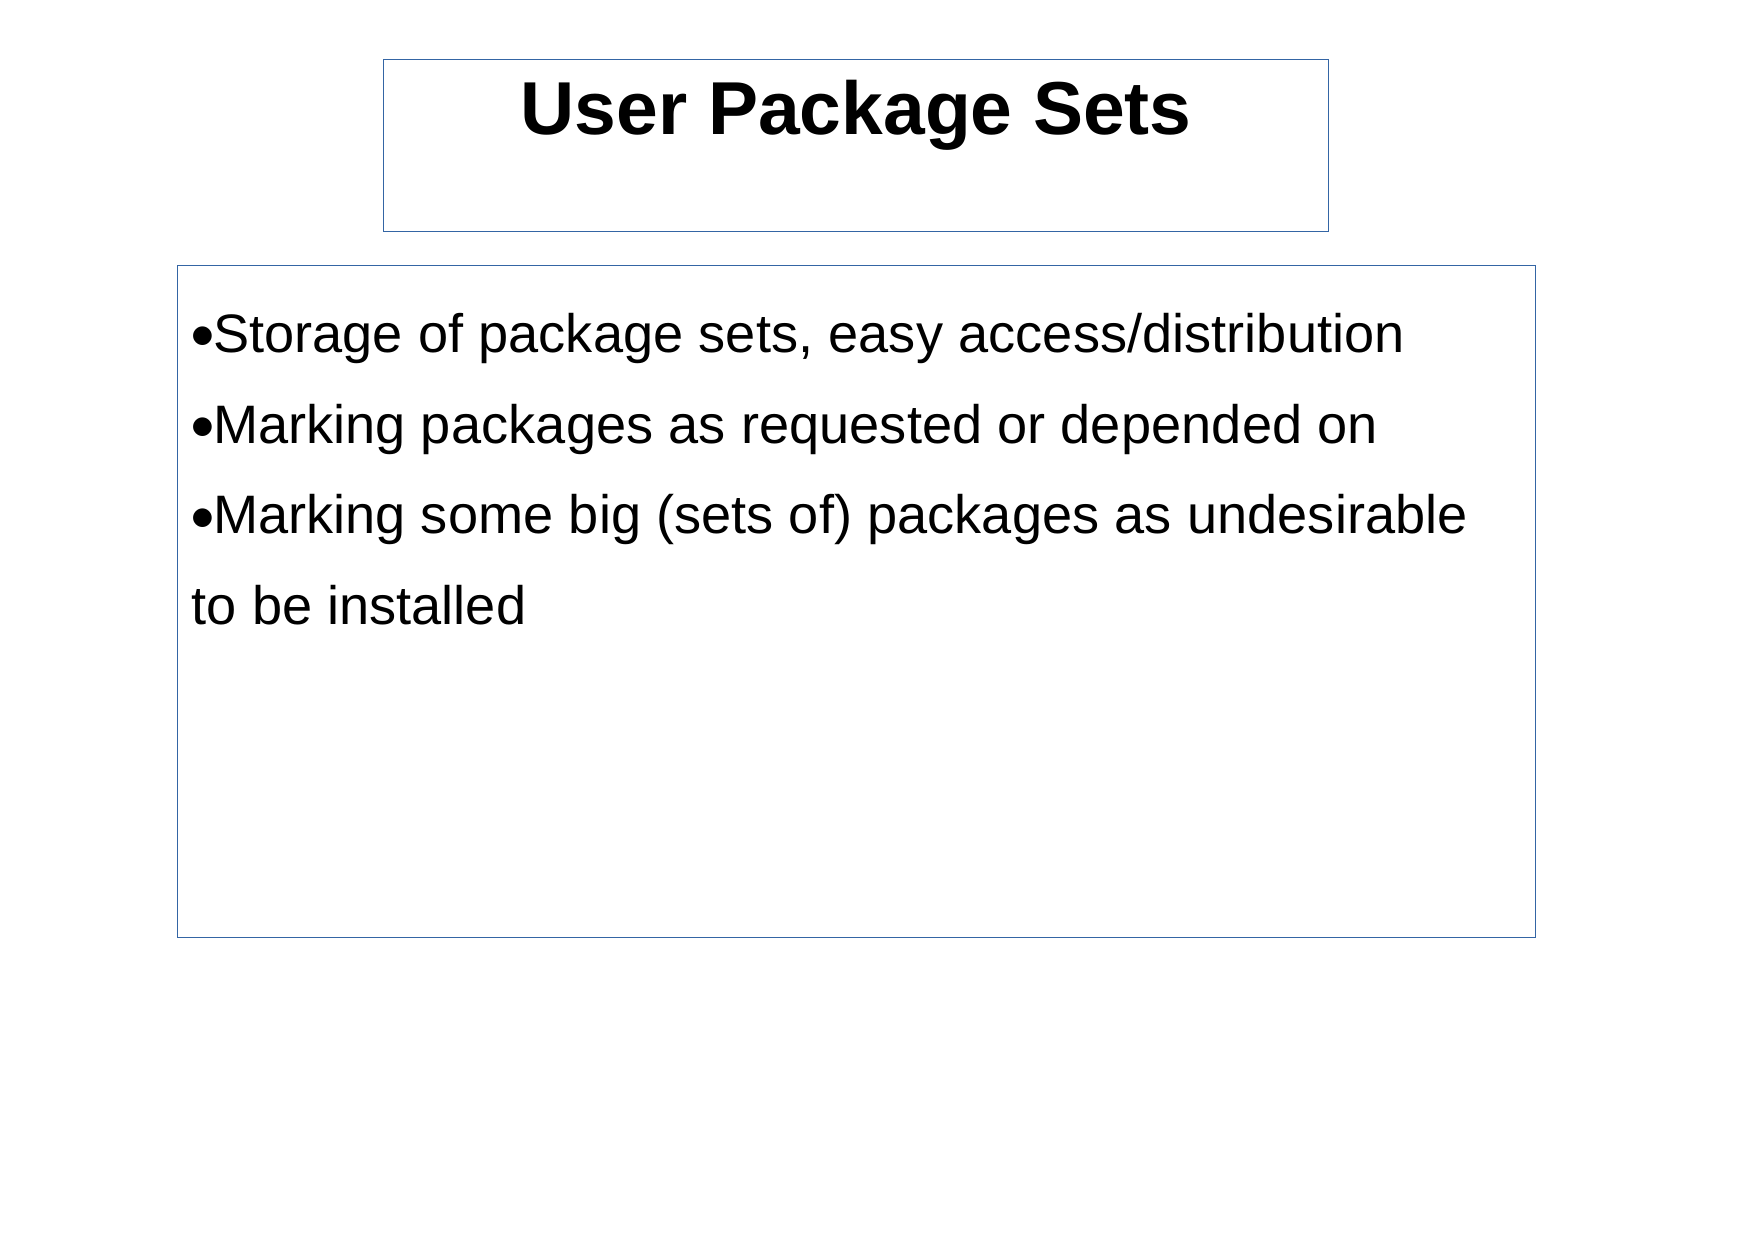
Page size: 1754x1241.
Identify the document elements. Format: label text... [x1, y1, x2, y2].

text_box Storage of package sets, easy access/distribution Marking packages as requested or depended on Marking some big (sets of) packages as undesirable to be installed [177, 265, 1536, 938]
text_box User Package Sets [383, 59, 1329, 232]
